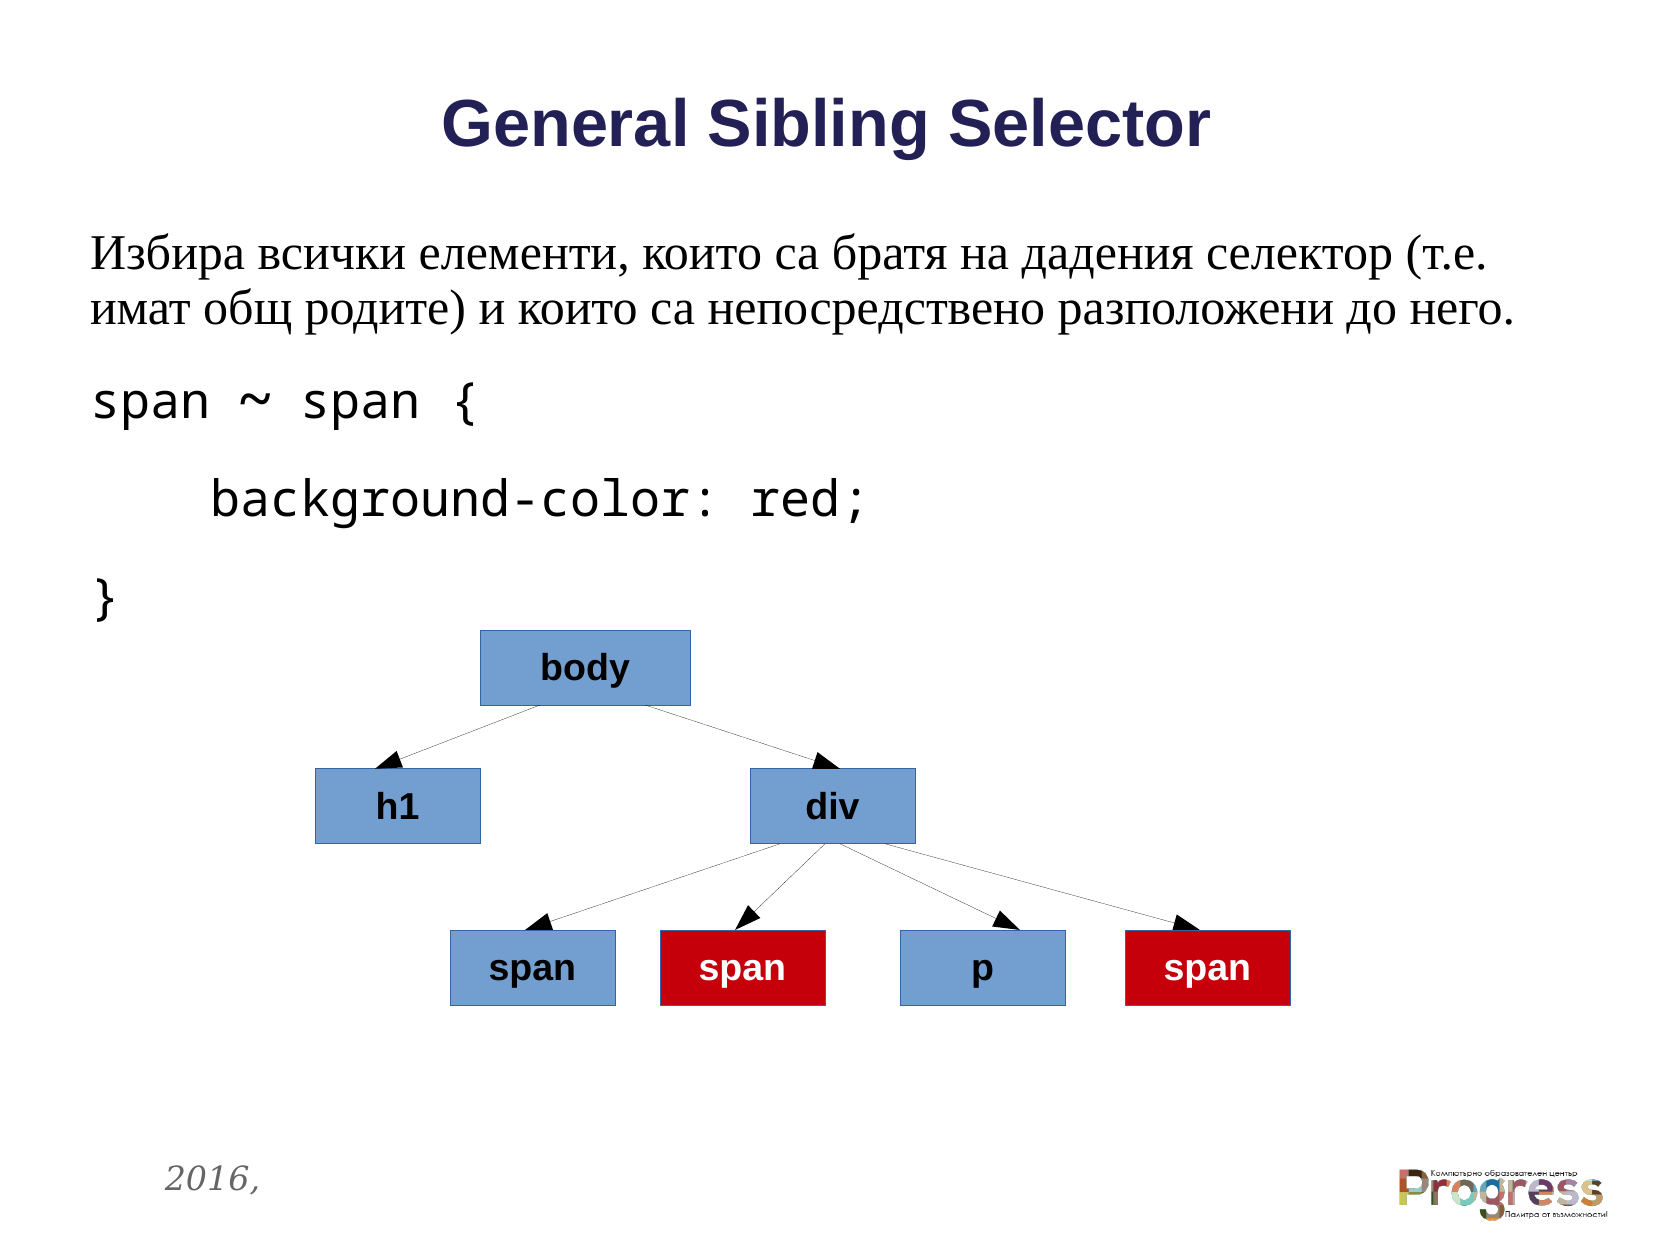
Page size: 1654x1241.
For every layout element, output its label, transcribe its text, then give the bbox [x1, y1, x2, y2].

text_box span [450, 930, 616, 1006]
text_box span [1125, 930, 1291, 1006]
picture [1399, 1168, 1613, 1221]
text_box span [660, 930, 826, 1006]
text_box div [750, 768, 916, 844]
text_box body [480, 630, 691, 706]
list Избира всички елементи, които са братя на дадения селектор (т.е. имат общ родите) и които са непосредствено разположени до него. span ~ span { background-color: red; } [90, 225, 1531, 1141]
text_box 2016, Ива Е. Попова [150, 1152, 586, 1201]
title General Sibling Selector [82, 61, 1571, 186]
text_box h1 [315, 768, 481, 844]
text_box p [900, 930, 1066, 1006]
